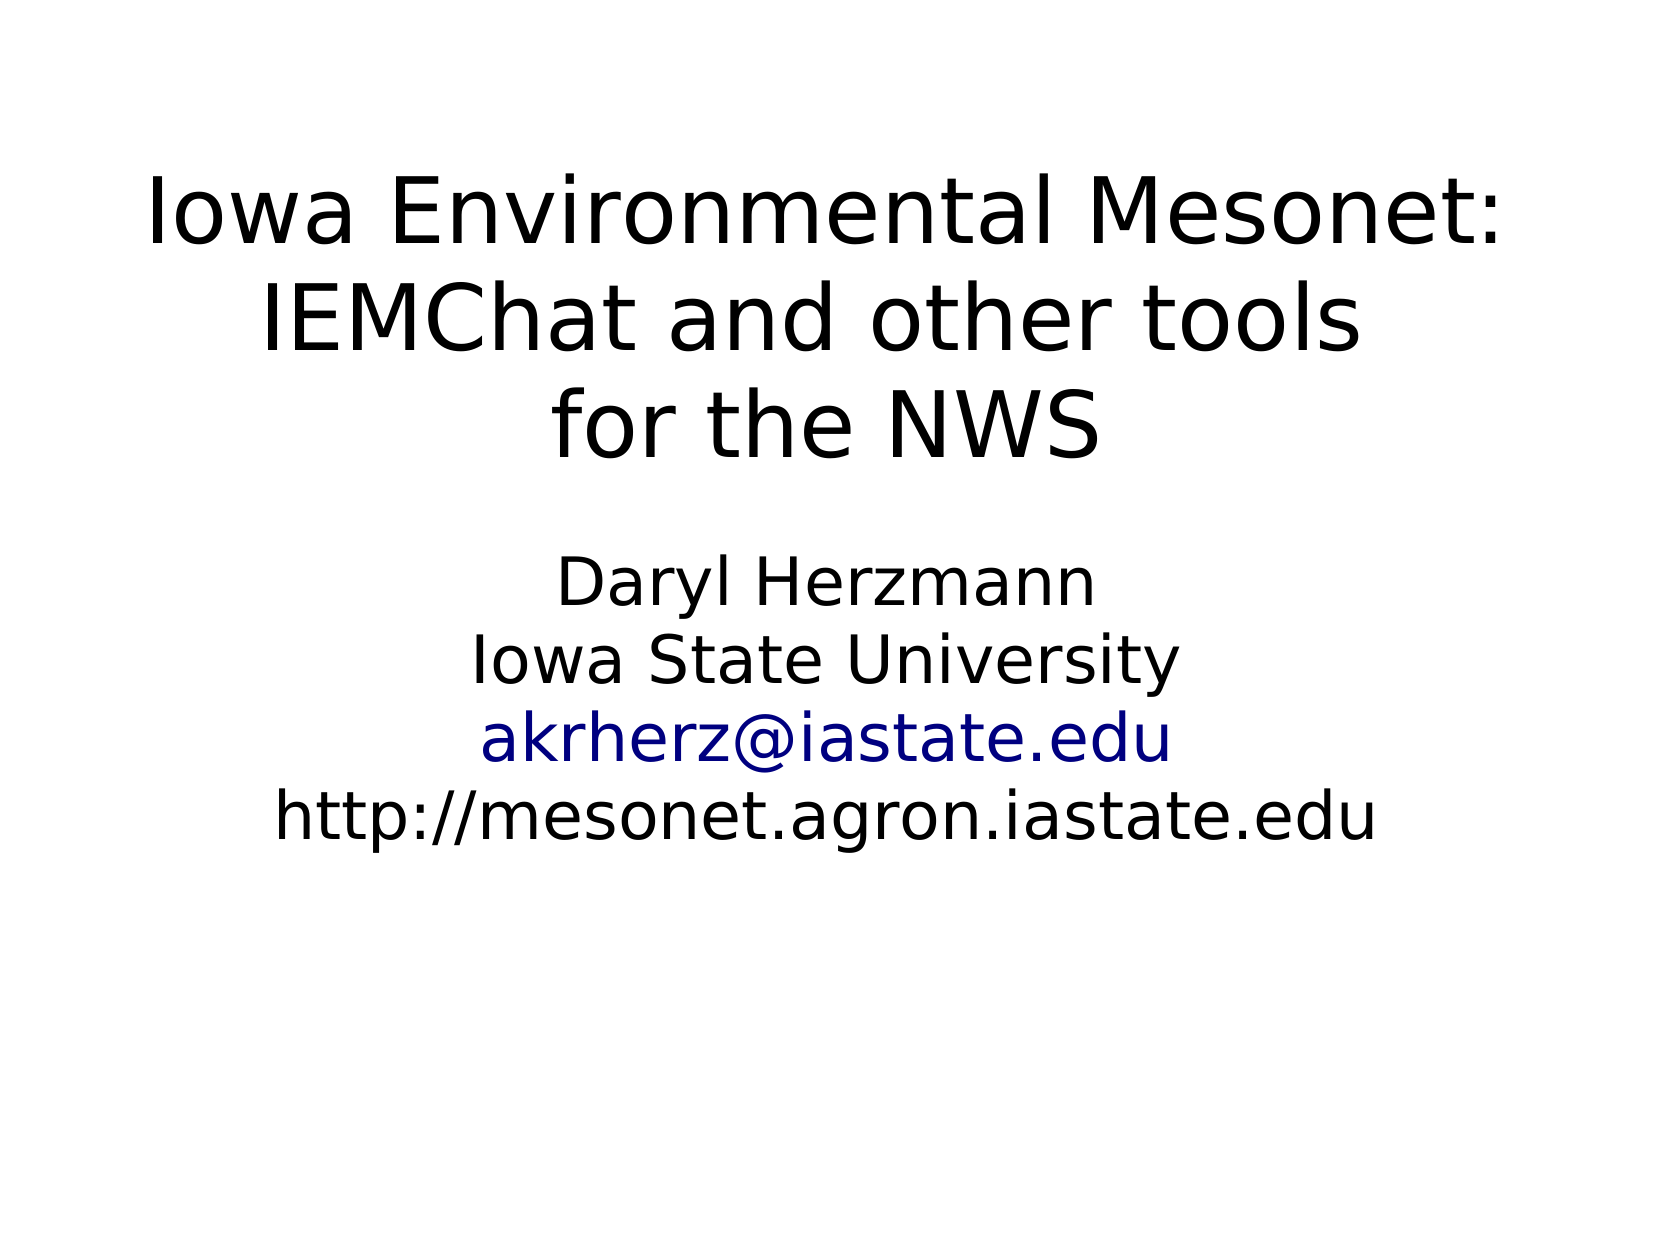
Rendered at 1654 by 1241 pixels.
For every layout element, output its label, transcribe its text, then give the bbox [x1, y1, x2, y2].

subtitle Daryl Herzmann Iowa State University akrherz@iastate.edu http://mesonet.agron.iastate.edu [82, 290, 1571, 1109]
title Iowa Environmental Mesonet: IEMChat and other tools for the NWS [82, 157, 1571, 290]
